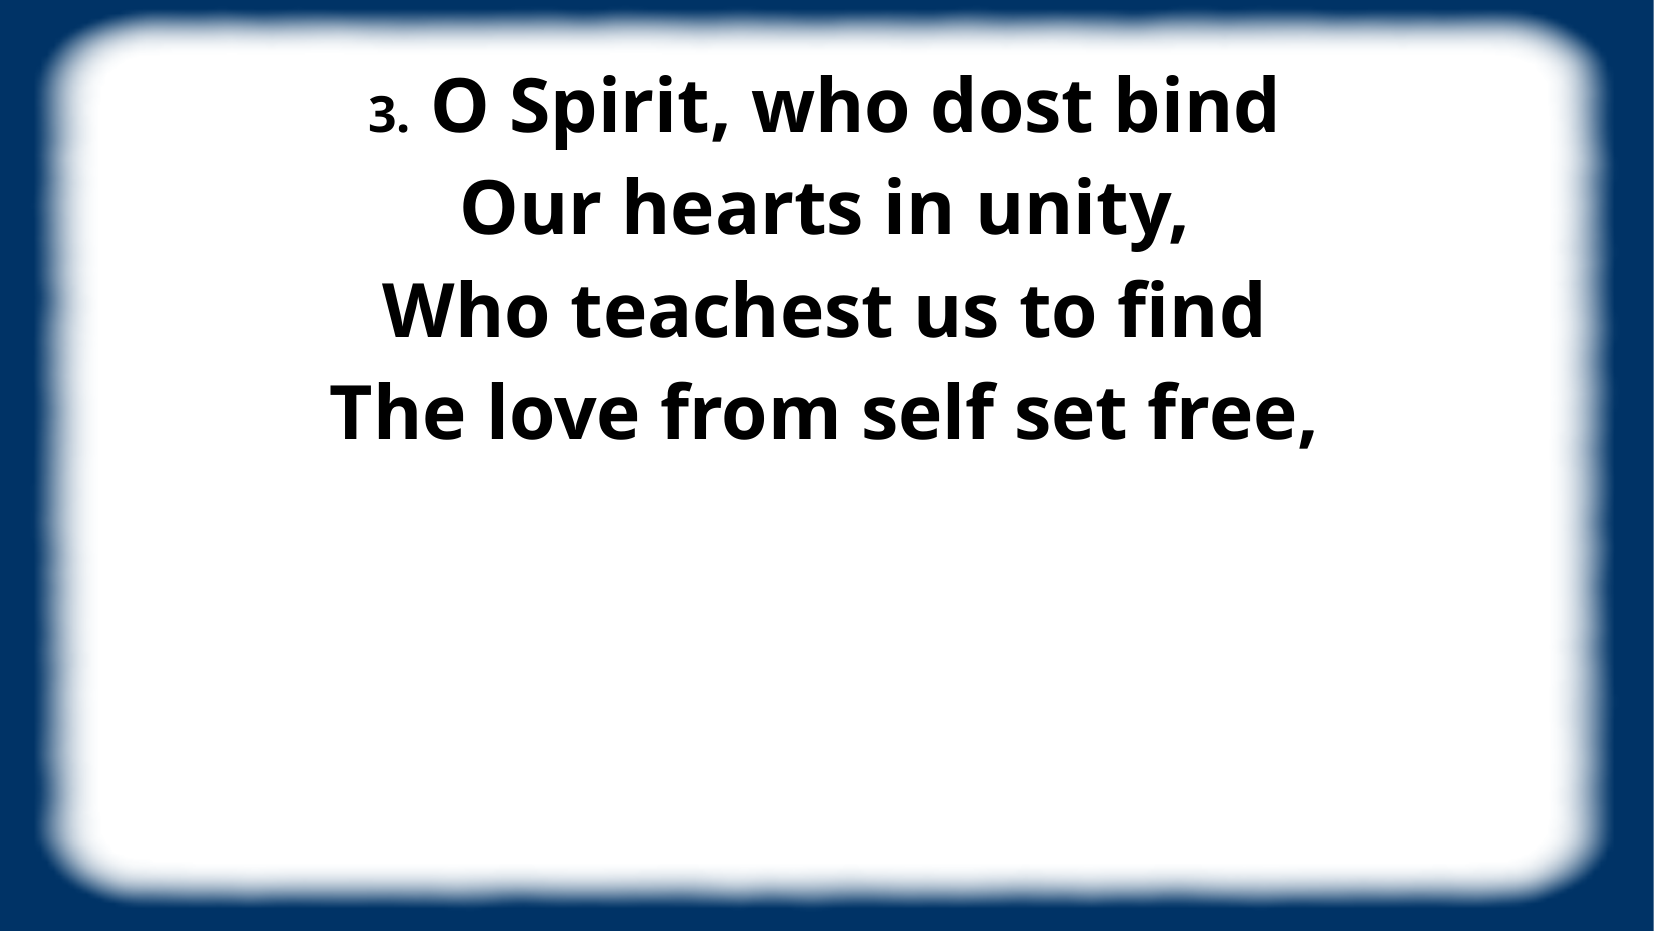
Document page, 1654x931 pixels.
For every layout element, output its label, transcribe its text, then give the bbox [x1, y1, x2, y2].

picture [0, 0, 1654, 931]
text_box 3. O Spirit, who dost bind Our hearts in unity, Who teachest us to find The love from self set free, [75, 45, 1576, 460]
